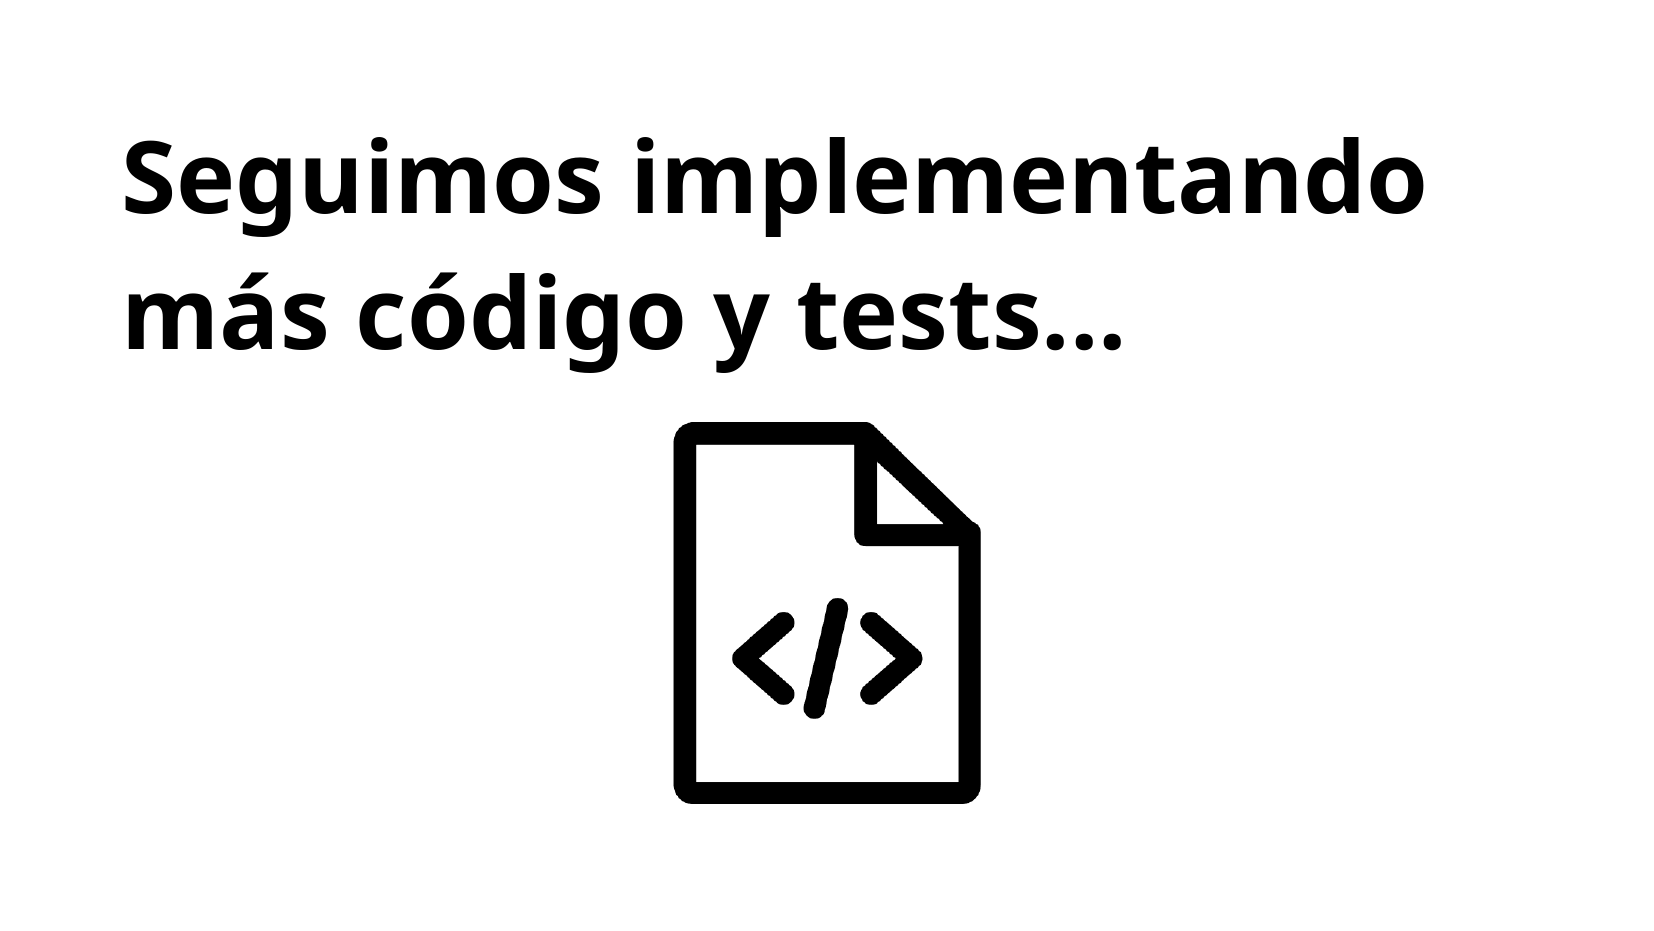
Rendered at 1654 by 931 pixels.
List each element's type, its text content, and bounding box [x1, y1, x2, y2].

text_box Seguimos implementando más código y tests... [106, 98, 1547, 314]
picture [673, 422, 981, 804]
